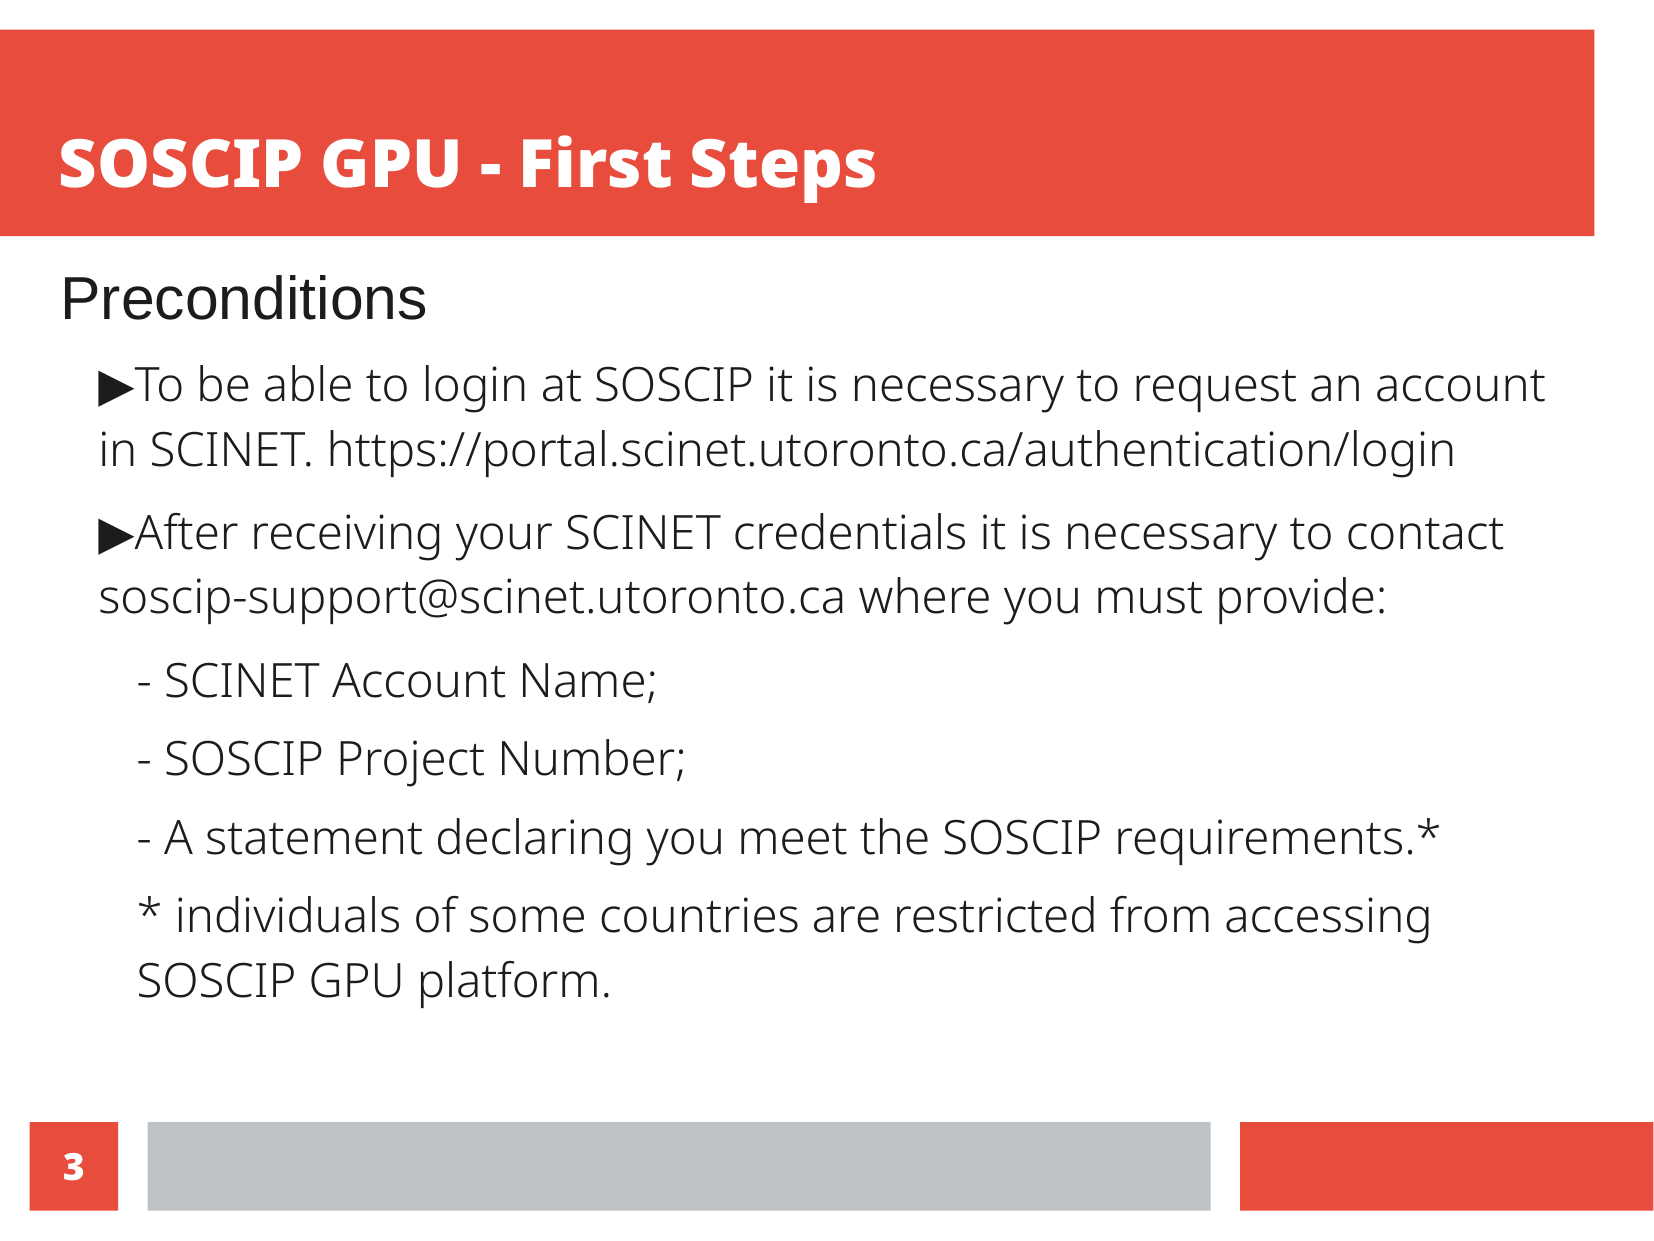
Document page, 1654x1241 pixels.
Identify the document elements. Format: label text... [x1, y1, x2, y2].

list Preconditions ▶To be able to login at SOSCIP it is necessary to request an account in SCINET. https://portal.scinet.utoronto.ca/authentication/login ▶After receiving your SCINET credentials it is necessary to contact soscip-support@scinet.utoronto.ca where you must provide: - SCINET Account Name; - SOSCIP Project Number; - A statement declaring you meet the SOSCIP requirements.* * individuals of some countries are restricted from accessing SOSCIP GPU platform. [60, 264, 1565, 1093]
title SOSCIP GPU - First Steps [59, 59, 1595, 207]
